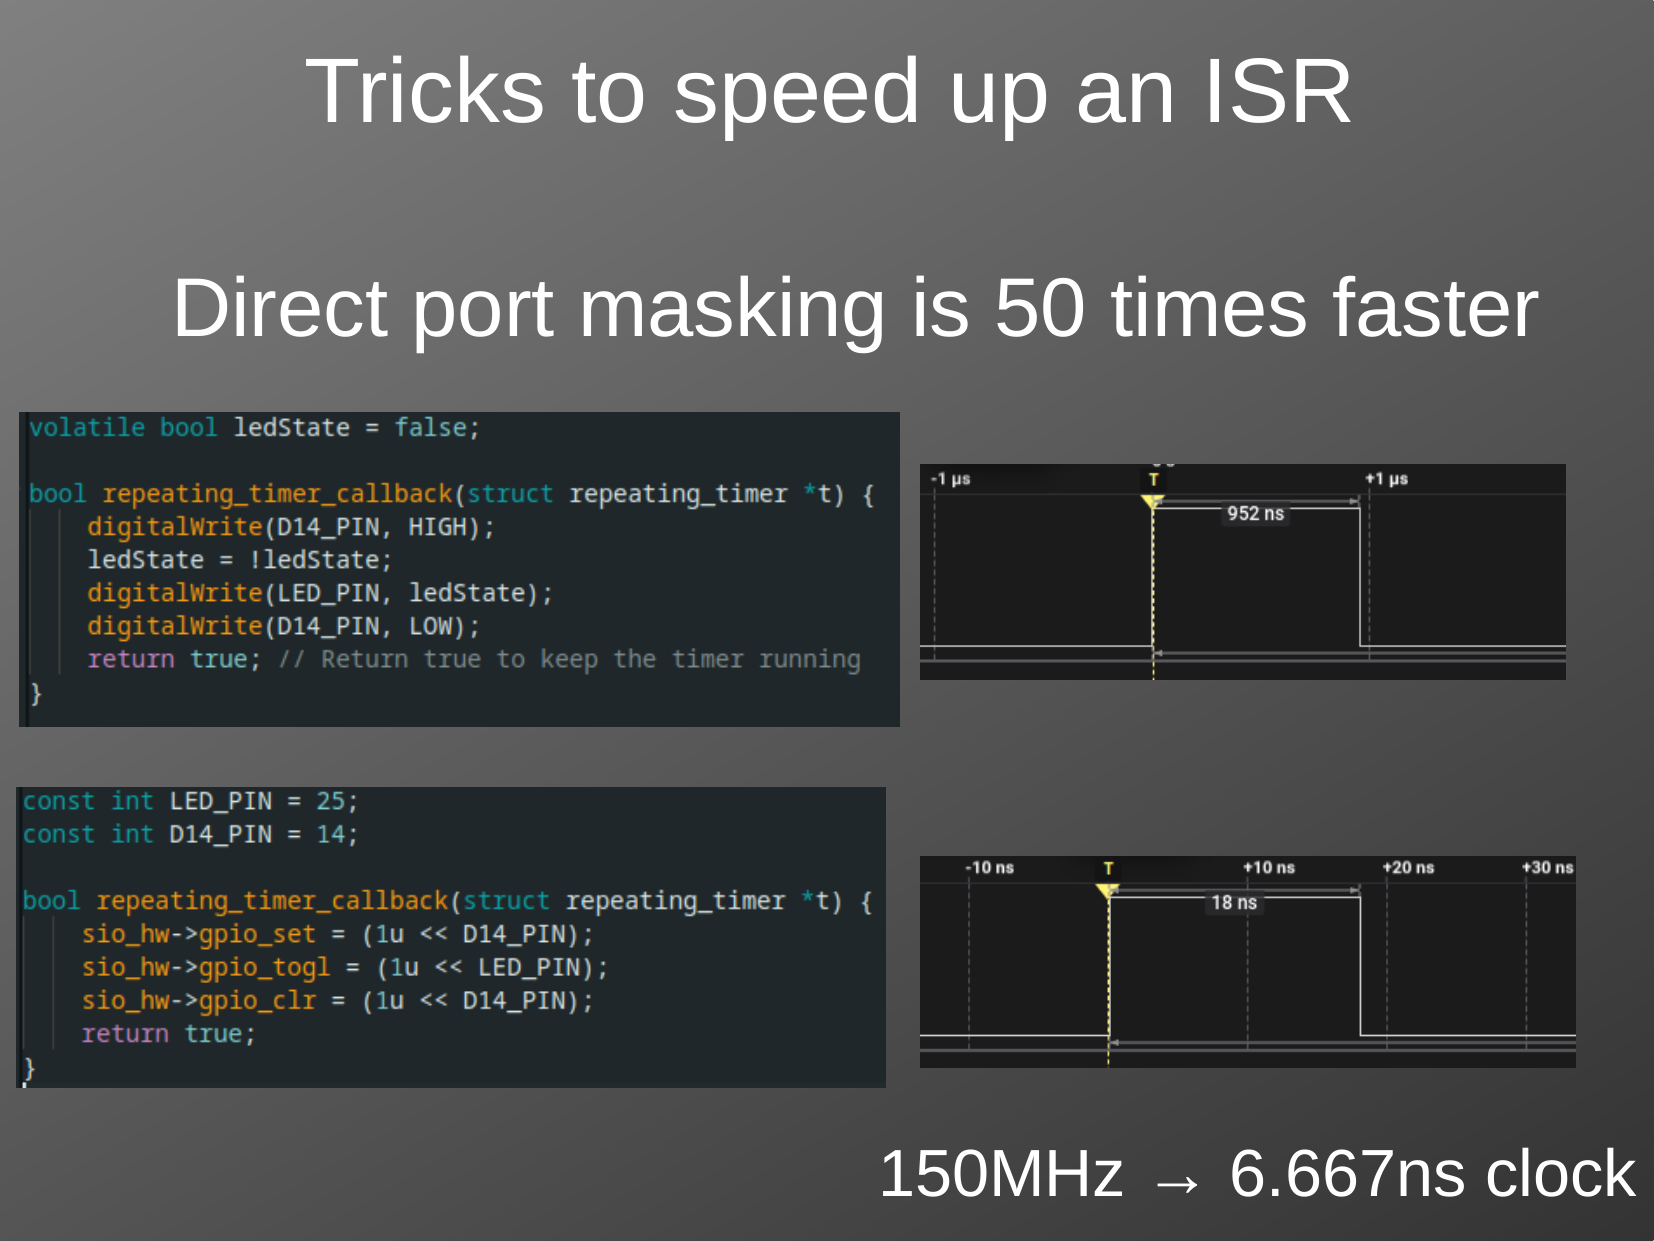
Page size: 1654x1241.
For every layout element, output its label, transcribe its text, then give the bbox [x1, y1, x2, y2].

picture [16, 787, 886, 1088]
title Direct port masking is 50 times faster [112, 241, 1601, 376]
picture [19, 412, 900, 727]
picture [920, 856, 1576, 1068]
picture [920, 464, 1566, 680]
title 150MHz → 6.667ns clock [862, 1106, 1654, 1241]
title Tricks to speed up an ISR [86, 23, 1576, 158]
